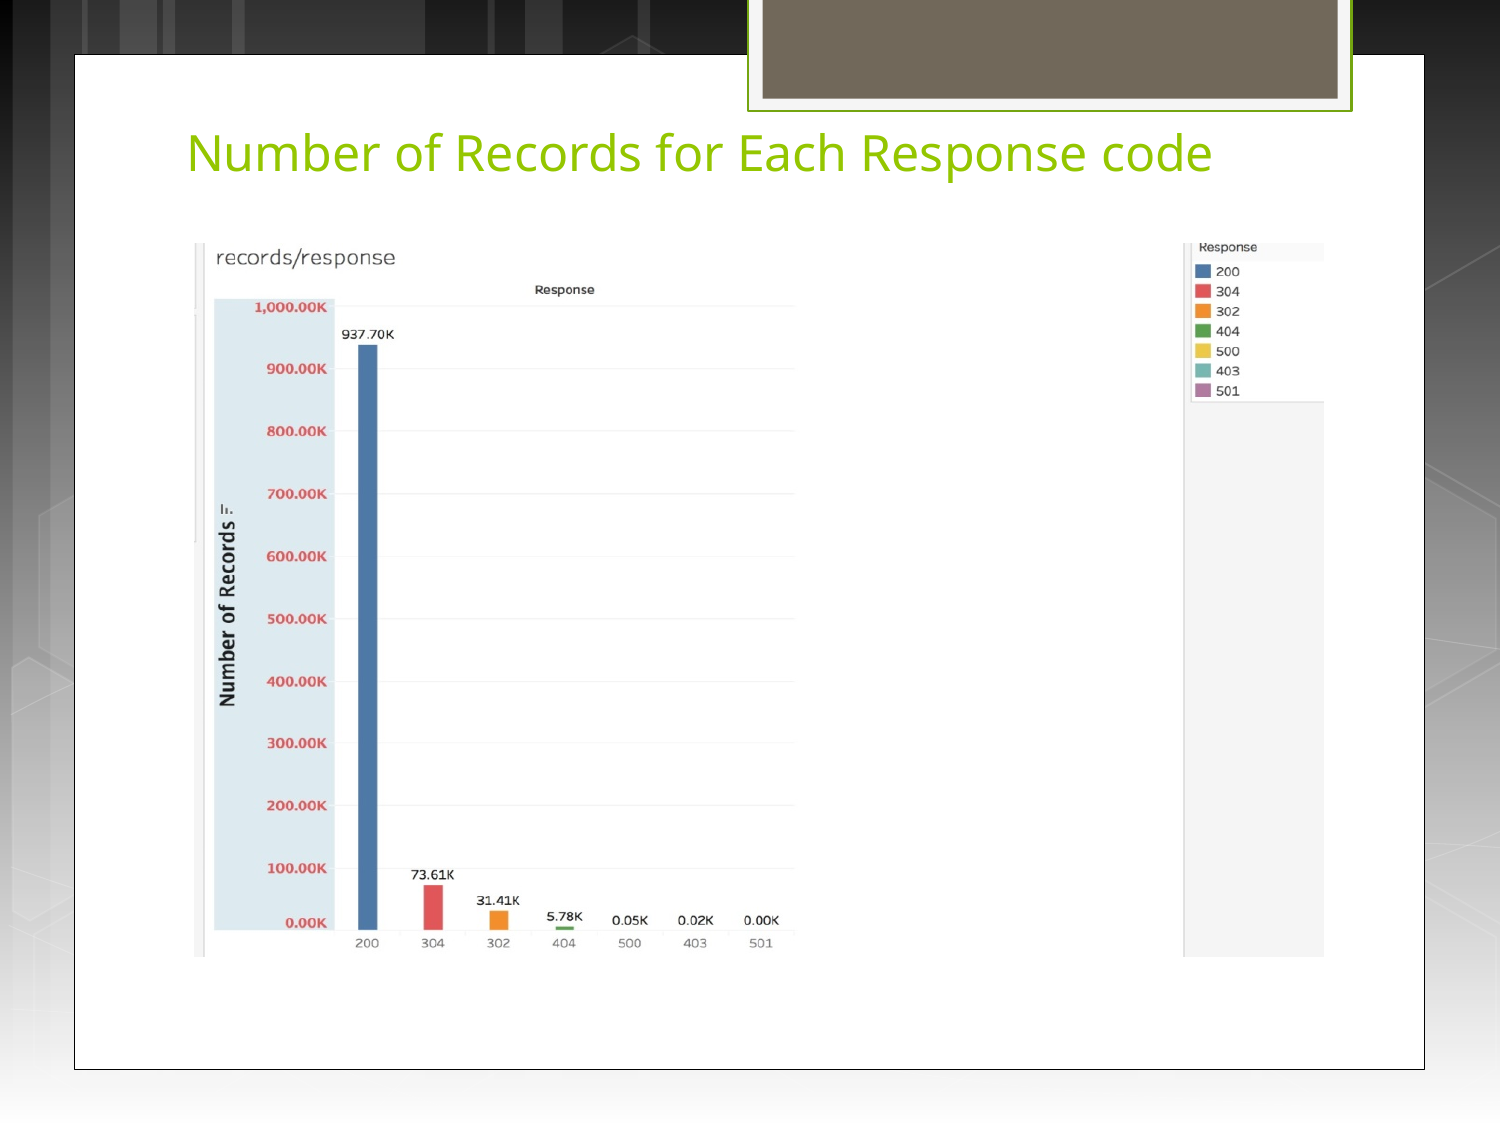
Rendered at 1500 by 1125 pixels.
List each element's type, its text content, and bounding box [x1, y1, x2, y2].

picture [194, 243, 1324, 957]
title Number of Records for Each Response code [171, 113, 1324, 197]
